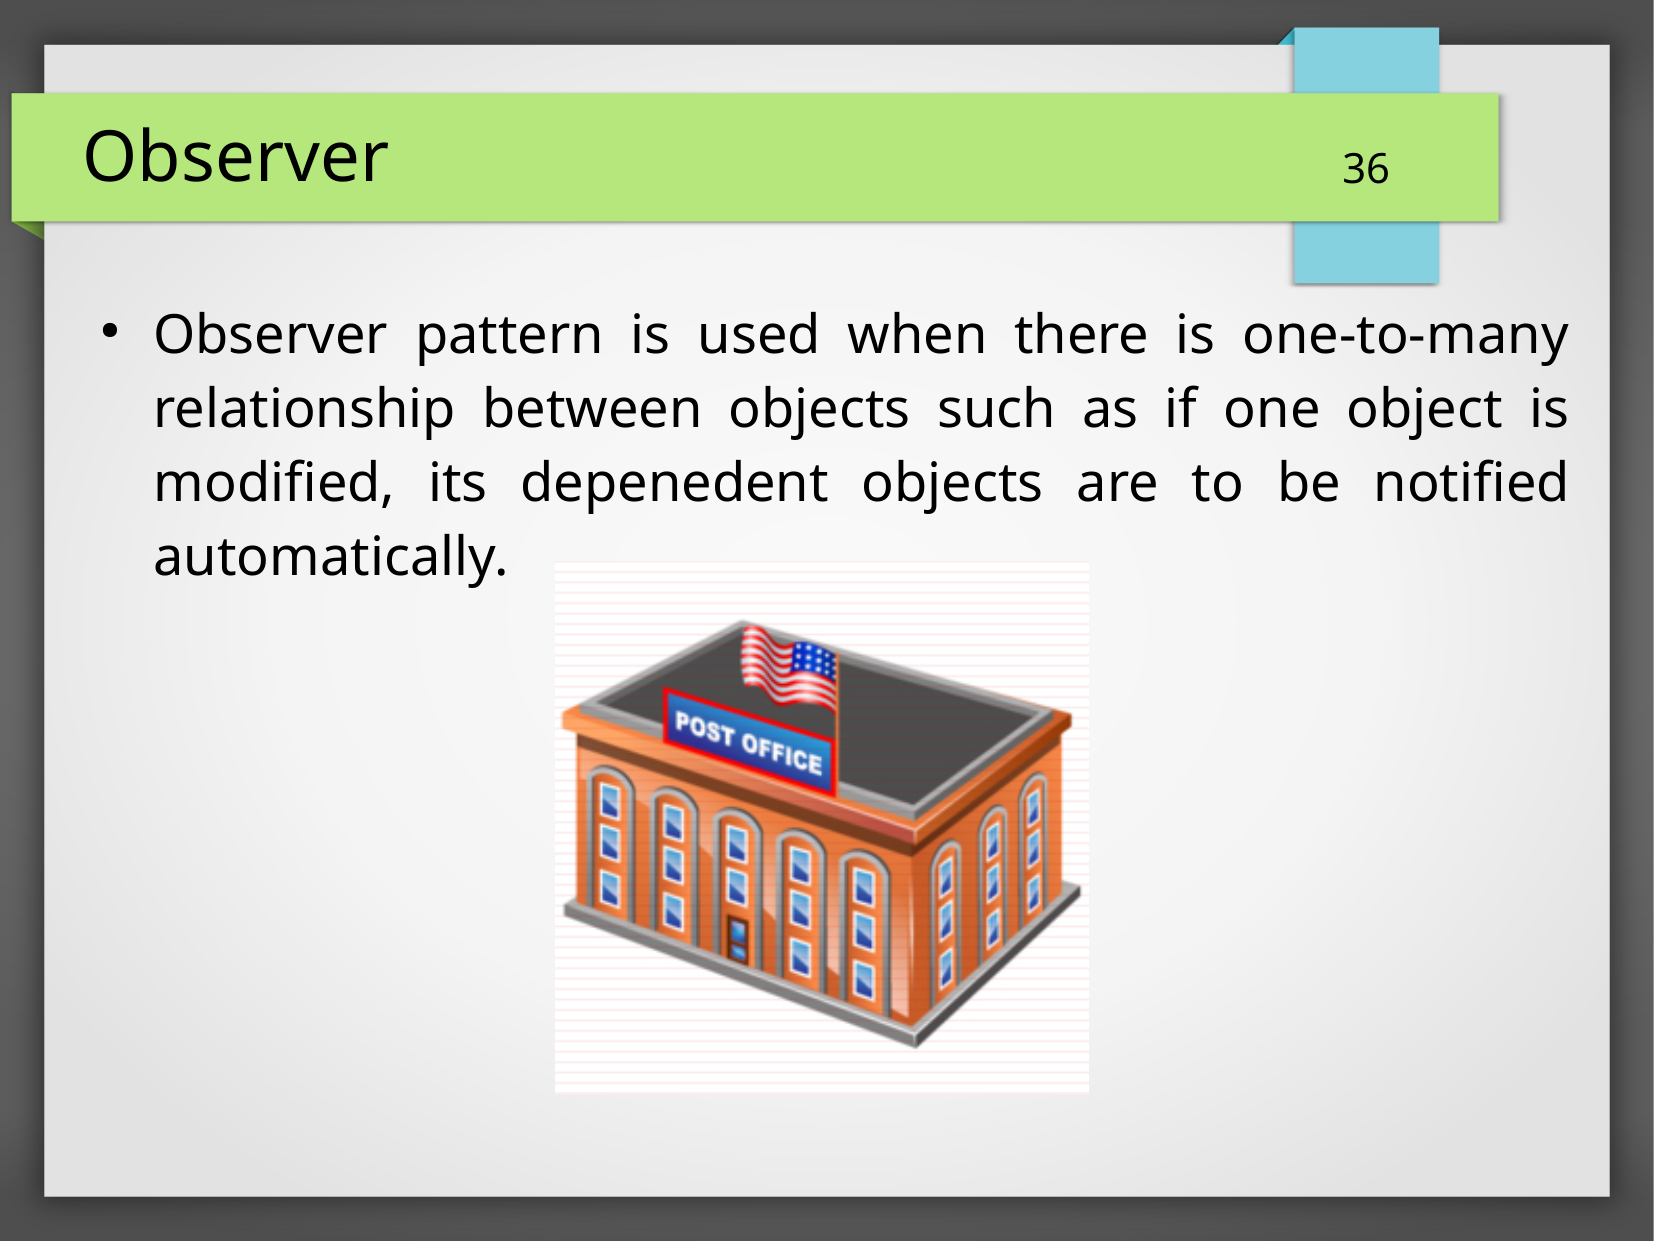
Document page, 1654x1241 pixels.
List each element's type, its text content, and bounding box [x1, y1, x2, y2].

list Observer pattern is used when there is one-to-many relationship between objects such as if one object is modified, its depenedent objects are to be notified automatically. [82, 295, 1571, 1015]
text_box <number> [1254, 131, 1479, 207]
picture [0, 0, 1654, 1241]
title Observer [82, 94, 1264, 213]
